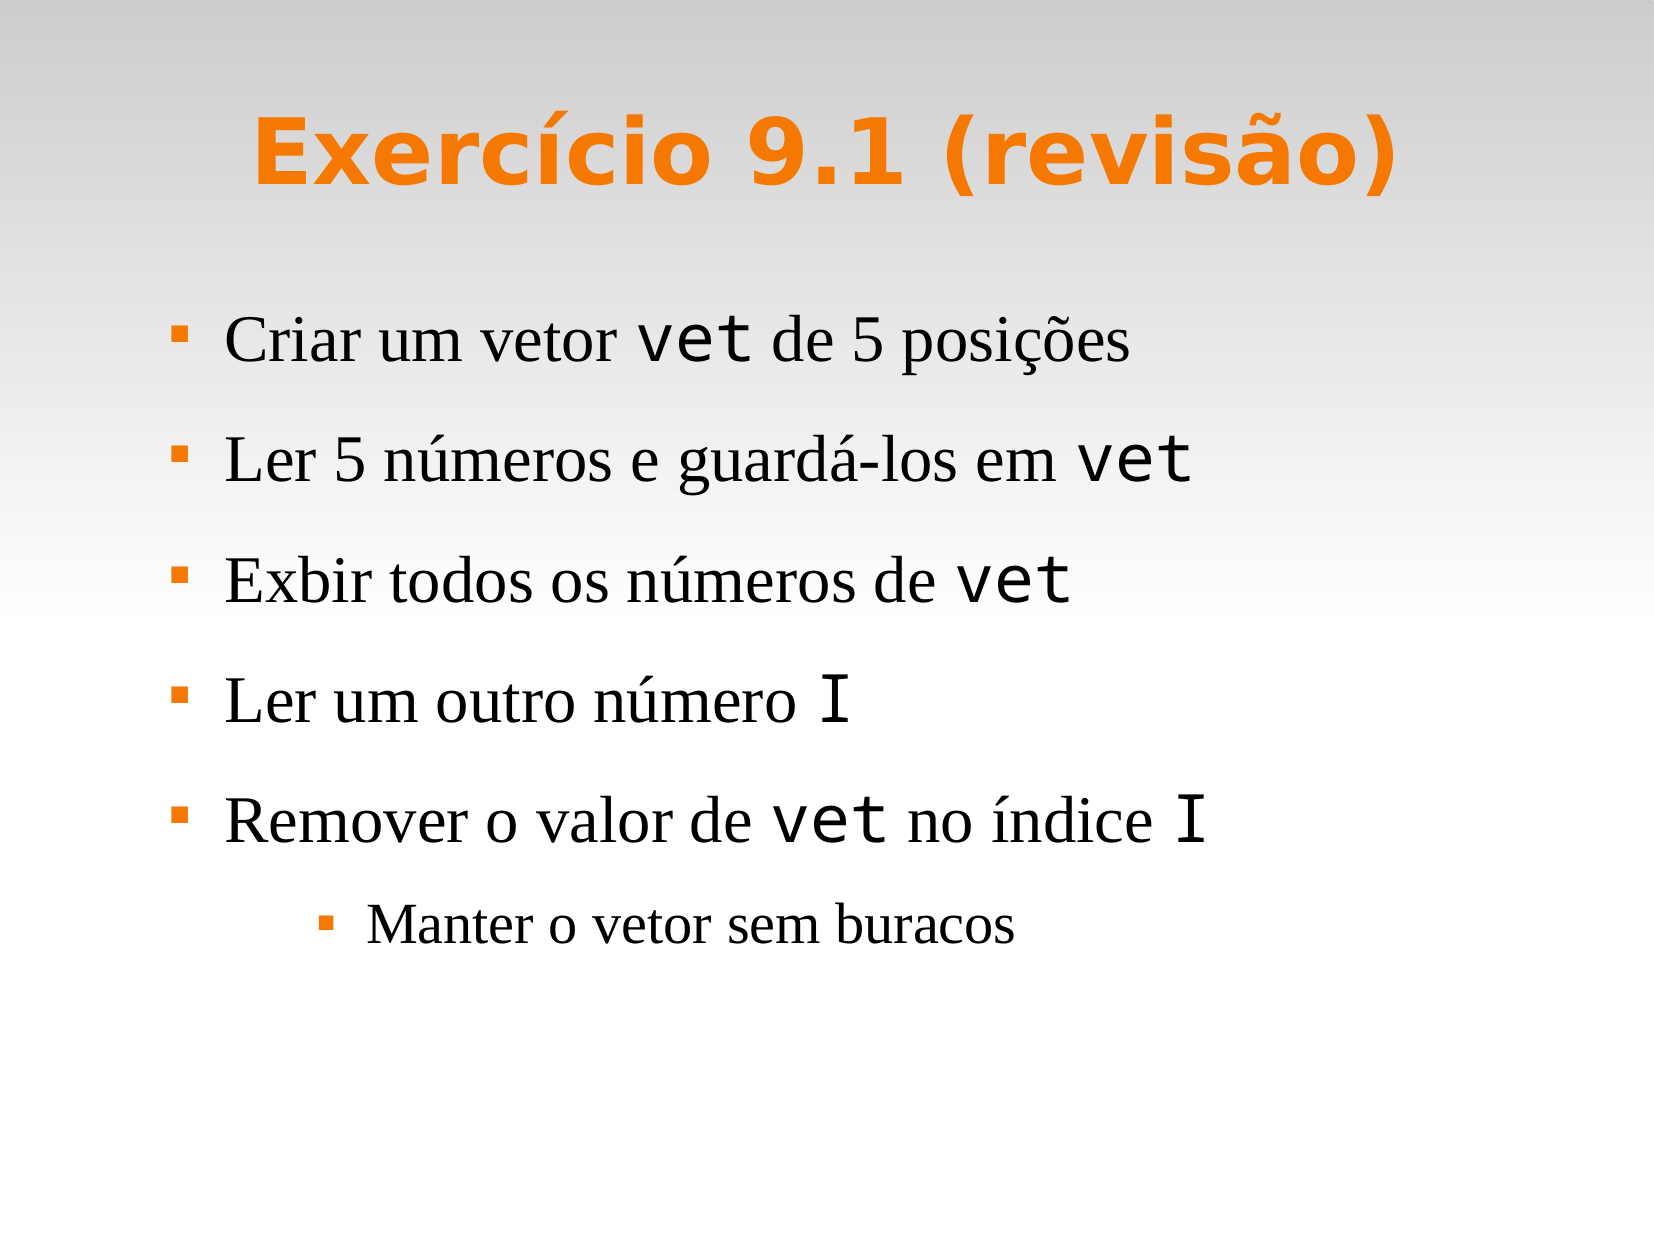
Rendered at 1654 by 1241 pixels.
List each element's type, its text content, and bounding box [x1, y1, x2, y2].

list Criar um vetor vet de 5 posições Ler 5 números e guardá-los em vet Exbir todos os números de vet Ler um outro número I Remover o valor de vet no índice I Manter o vetor sem buracos [82, 290, 1571, 1109]
title Exercício 9.1 (revisão) [82, 49, 1571, 257]
